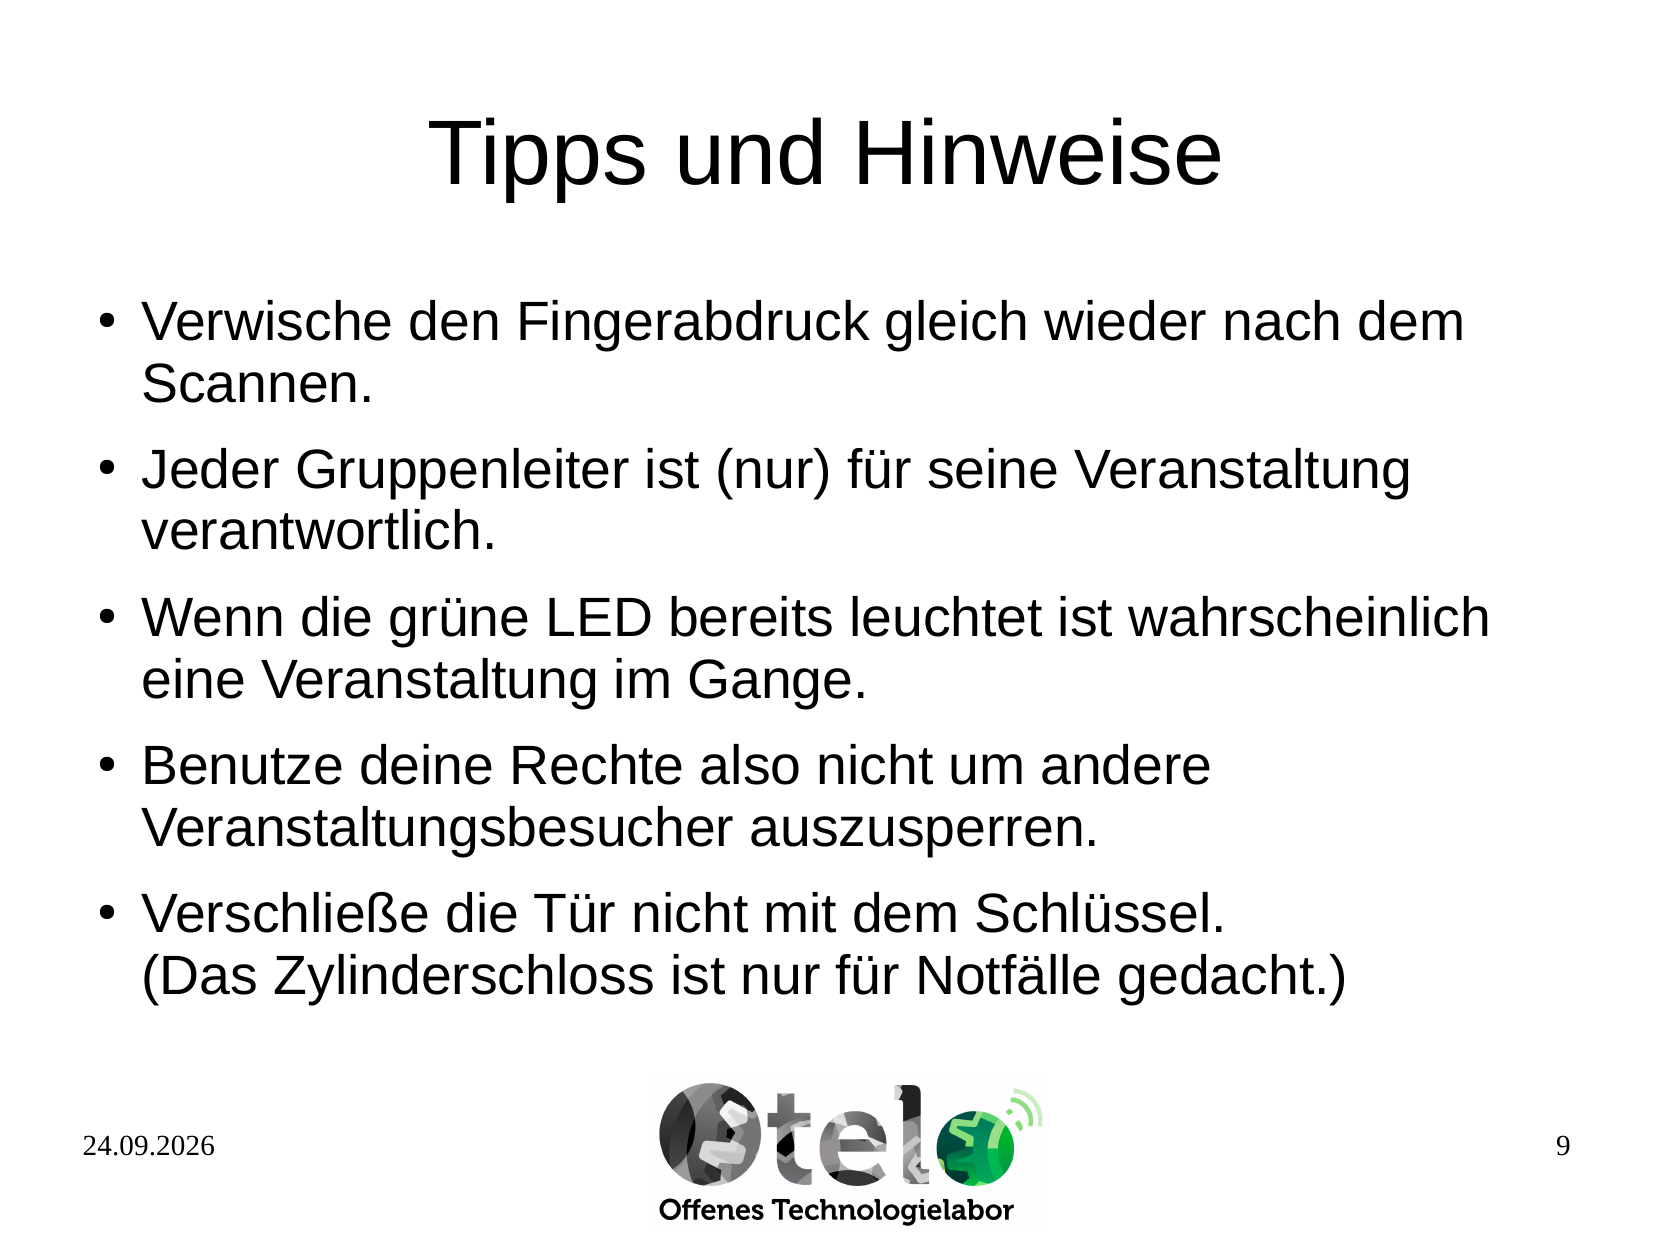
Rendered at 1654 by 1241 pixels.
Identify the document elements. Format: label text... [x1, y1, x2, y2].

title Tipps und Hinweise [82, 49, 1571, 257]
picture [649, 1071, 1050, 1229]
list Verwische den Fingerabdruck gleich wieder nach dem Scannen. Jeder Gruppenleiter ist (nur) für seine Veranstaltung verantwortlich. Wenn die grüne LED bereits leuchtet ist wahrscheinlich eine Veranstaltung im Gange. Benutze deine Rechte also nicht um andere Veranstaltungsbesucher auszusperren. Verschließe die Tür nicht mit dem Schlüssel. (Das Zylinderschloss ist nur für Notfälle gedacht.) [82, 290, 1571, 1010]
